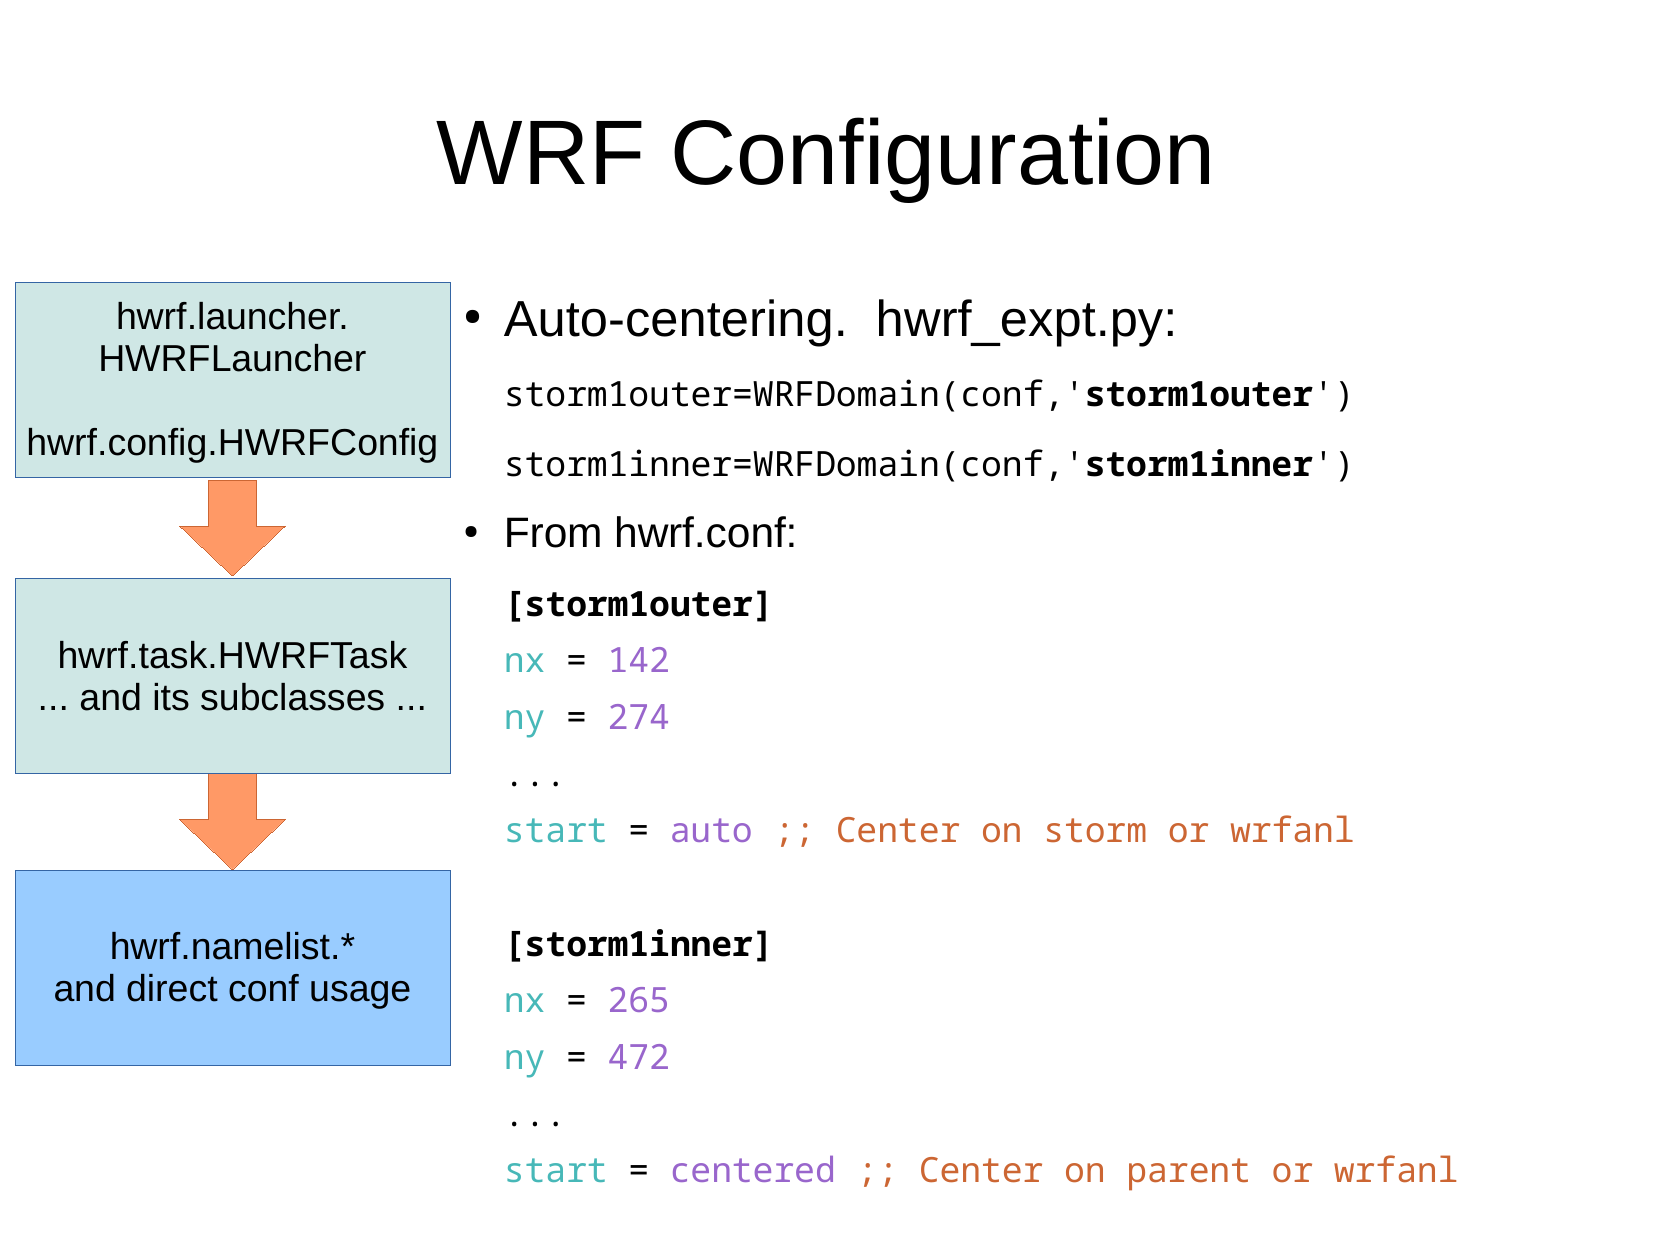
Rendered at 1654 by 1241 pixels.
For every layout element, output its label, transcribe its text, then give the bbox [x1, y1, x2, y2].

title WRF Configuration [82, 49, 1571, 257]
text_box hwrf.task.HWRFTask ... and its subclasses ... [15, 578, 451, 774]
text_box [179, 774, 286, 870]
list Auto-centering. hwrf_expt.py: storm1outer=WRFDomain(conf,'storm1outer') storm1inner=WRFDomain(conf,'storm1inner') From hwrf.conf: [storm1outer] nx = 142 ny = 274 ... start = auto ;; Center on storm or wrfanl [storm1inner] nx = 265 ny = 472 ... start = centered ;; Center on parent or wrfanl [450, 290, 1654, 1201]
text_box hwrf.namelist.* and direct conf usage [15, 870, 451, 1066]
text_box [179, 480, 286, 576]
text_box hwrf.launcher. HWRFLauncher hwrf.config.HWRFConfig [15, 282, 451, 478]
